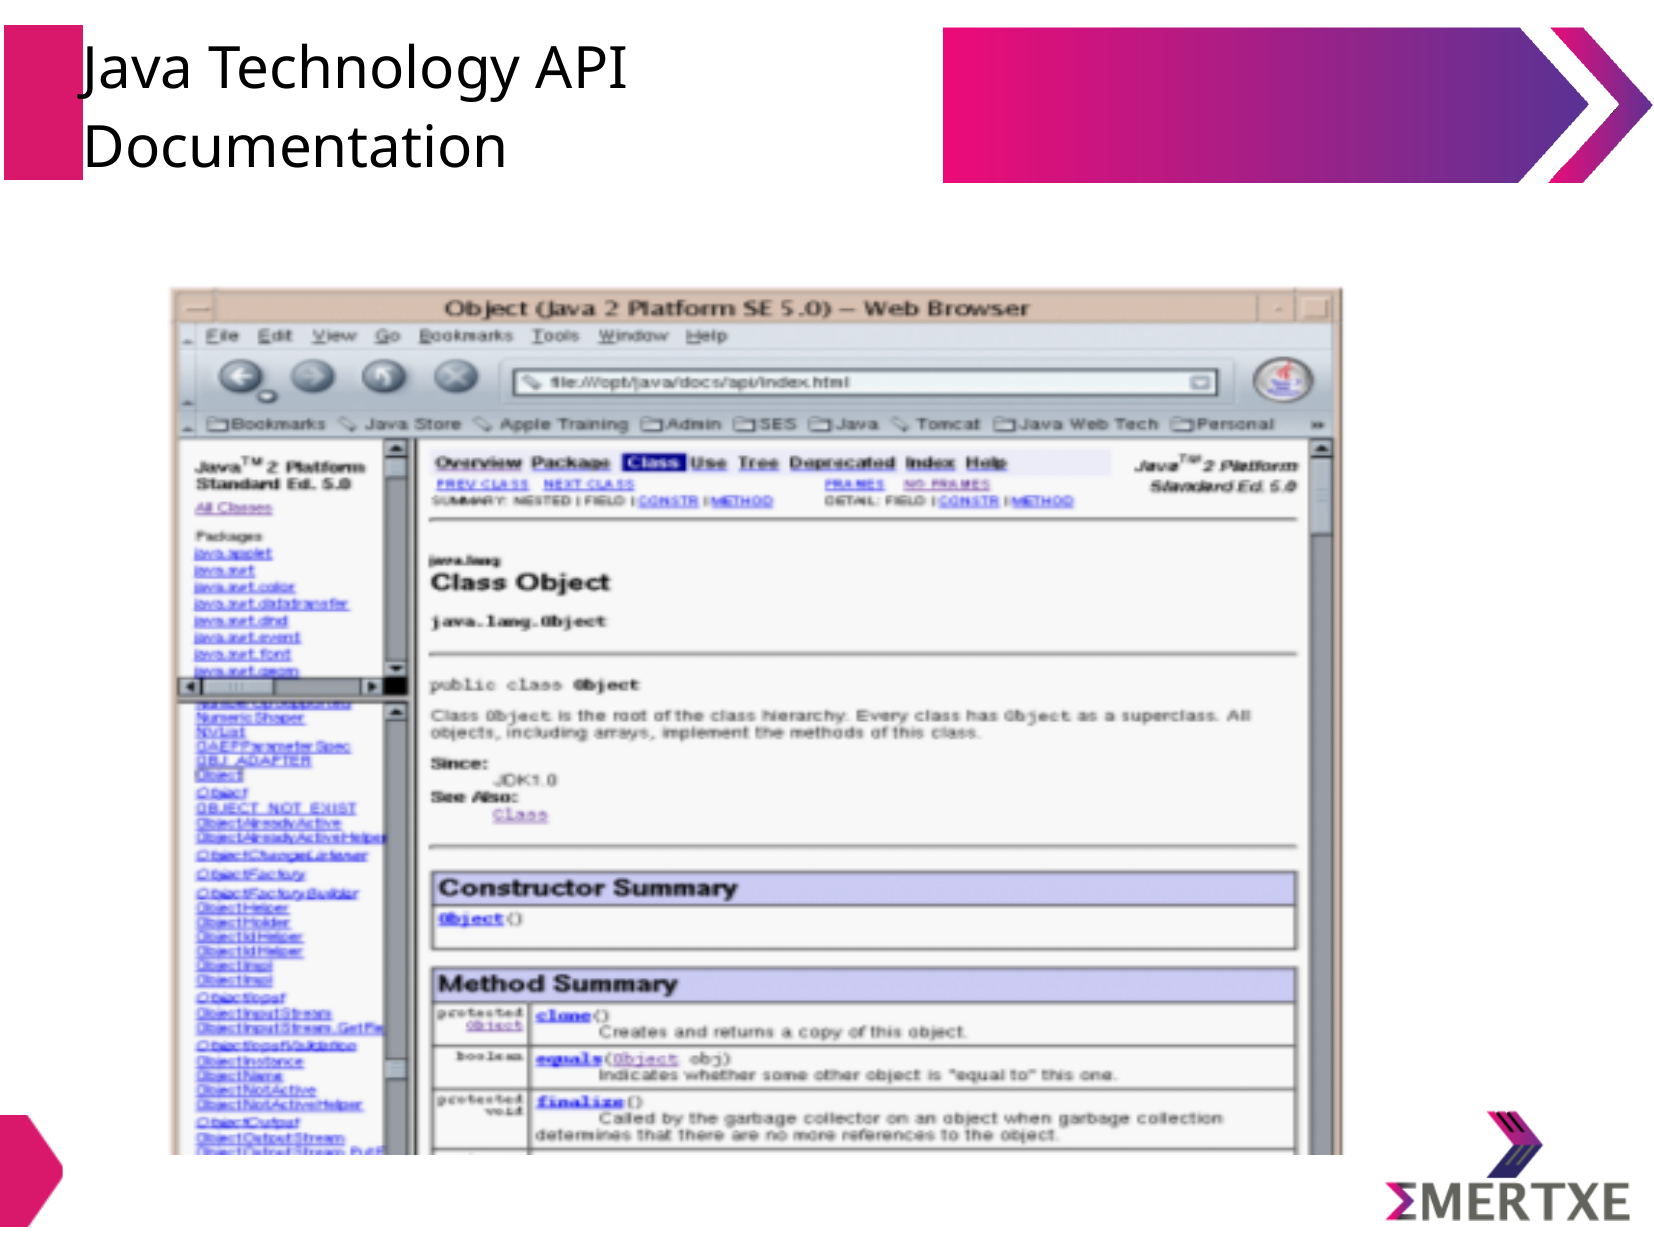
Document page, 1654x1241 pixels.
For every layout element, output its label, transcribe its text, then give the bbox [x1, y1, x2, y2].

picture [120, 254, 1381, 1156]
title Java Technology API Documentation [82, 2, 1571, 210]
picture [1571, 27, 1653, 183]
picture [1385, 1107, 1631, 1221]
